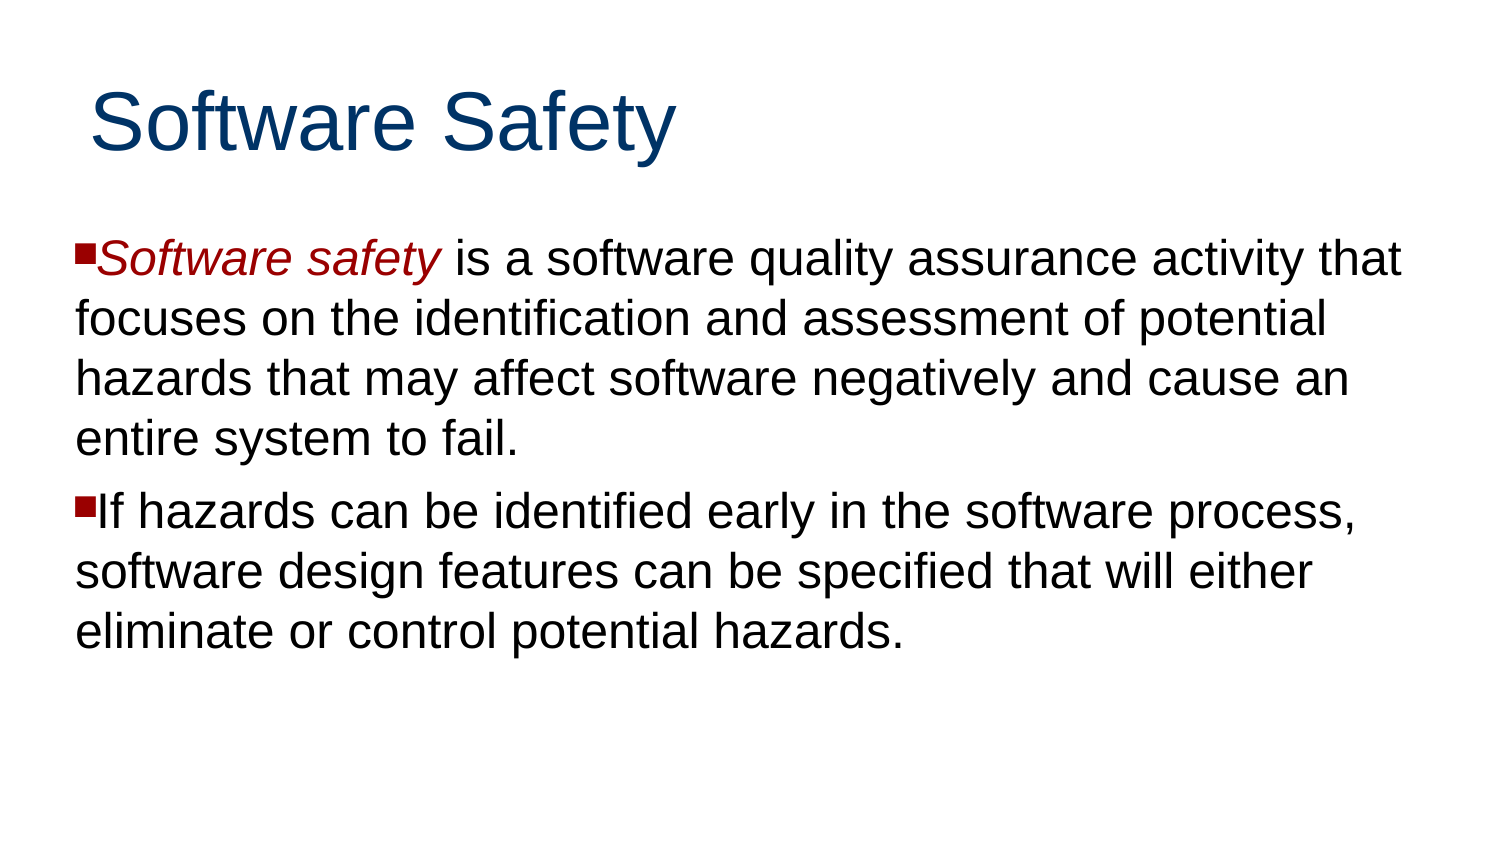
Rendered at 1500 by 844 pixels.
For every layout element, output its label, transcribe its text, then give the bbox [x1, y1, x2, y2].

title Software Safety [75, 33, 1425, 175]
subtitle Software safety is a software quality assurance activity that focuses on the identification and assessment of potential hazards that may affect software negatively and cause an entire system to fail. If hazards can be identified early in the software process, software design features can be specified that will either eliminate or control potential hazards. [75, 197, 1425, 687]
